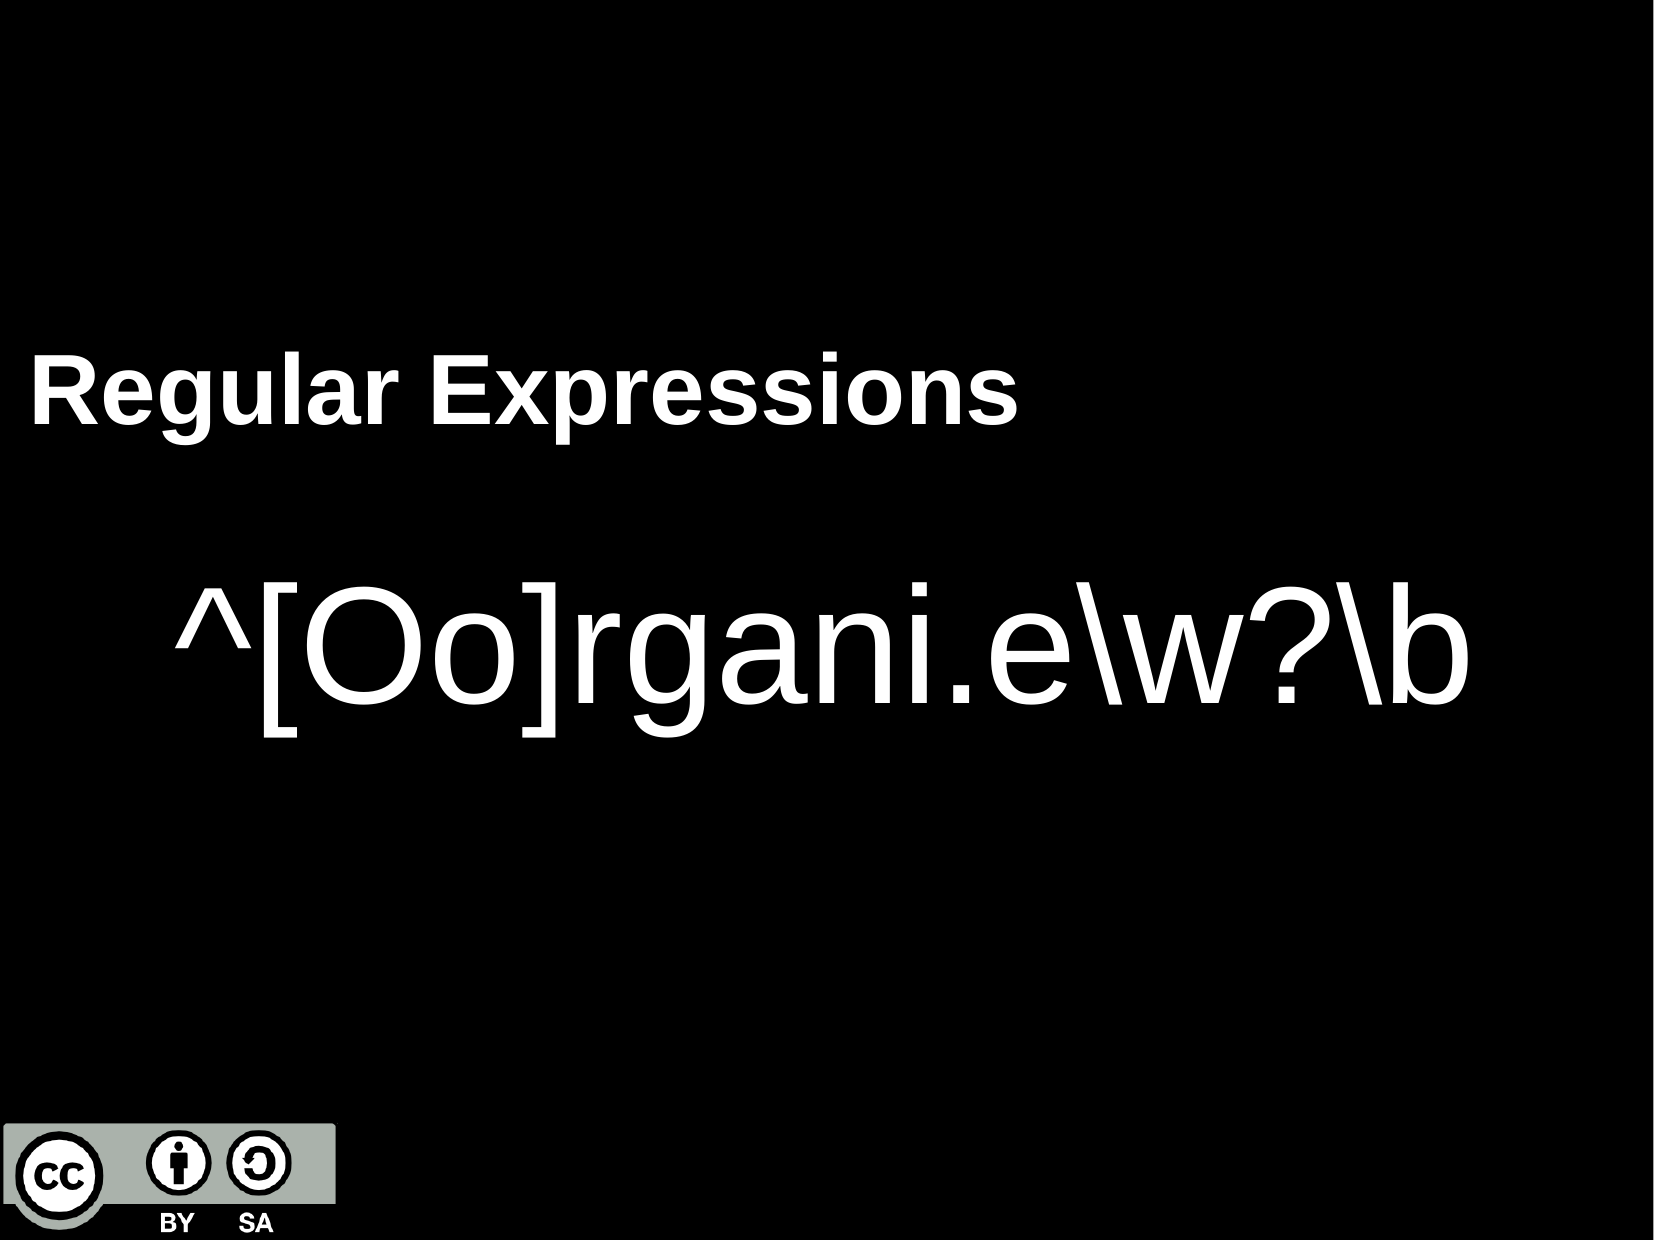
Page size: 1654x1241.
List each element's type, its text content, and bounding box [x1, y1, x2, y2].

text_box Regular Expressions ^[Oo]rgani.e\w?\b [28, 333, 1623, 740]
picture [0, 1120, 338, 1239]
